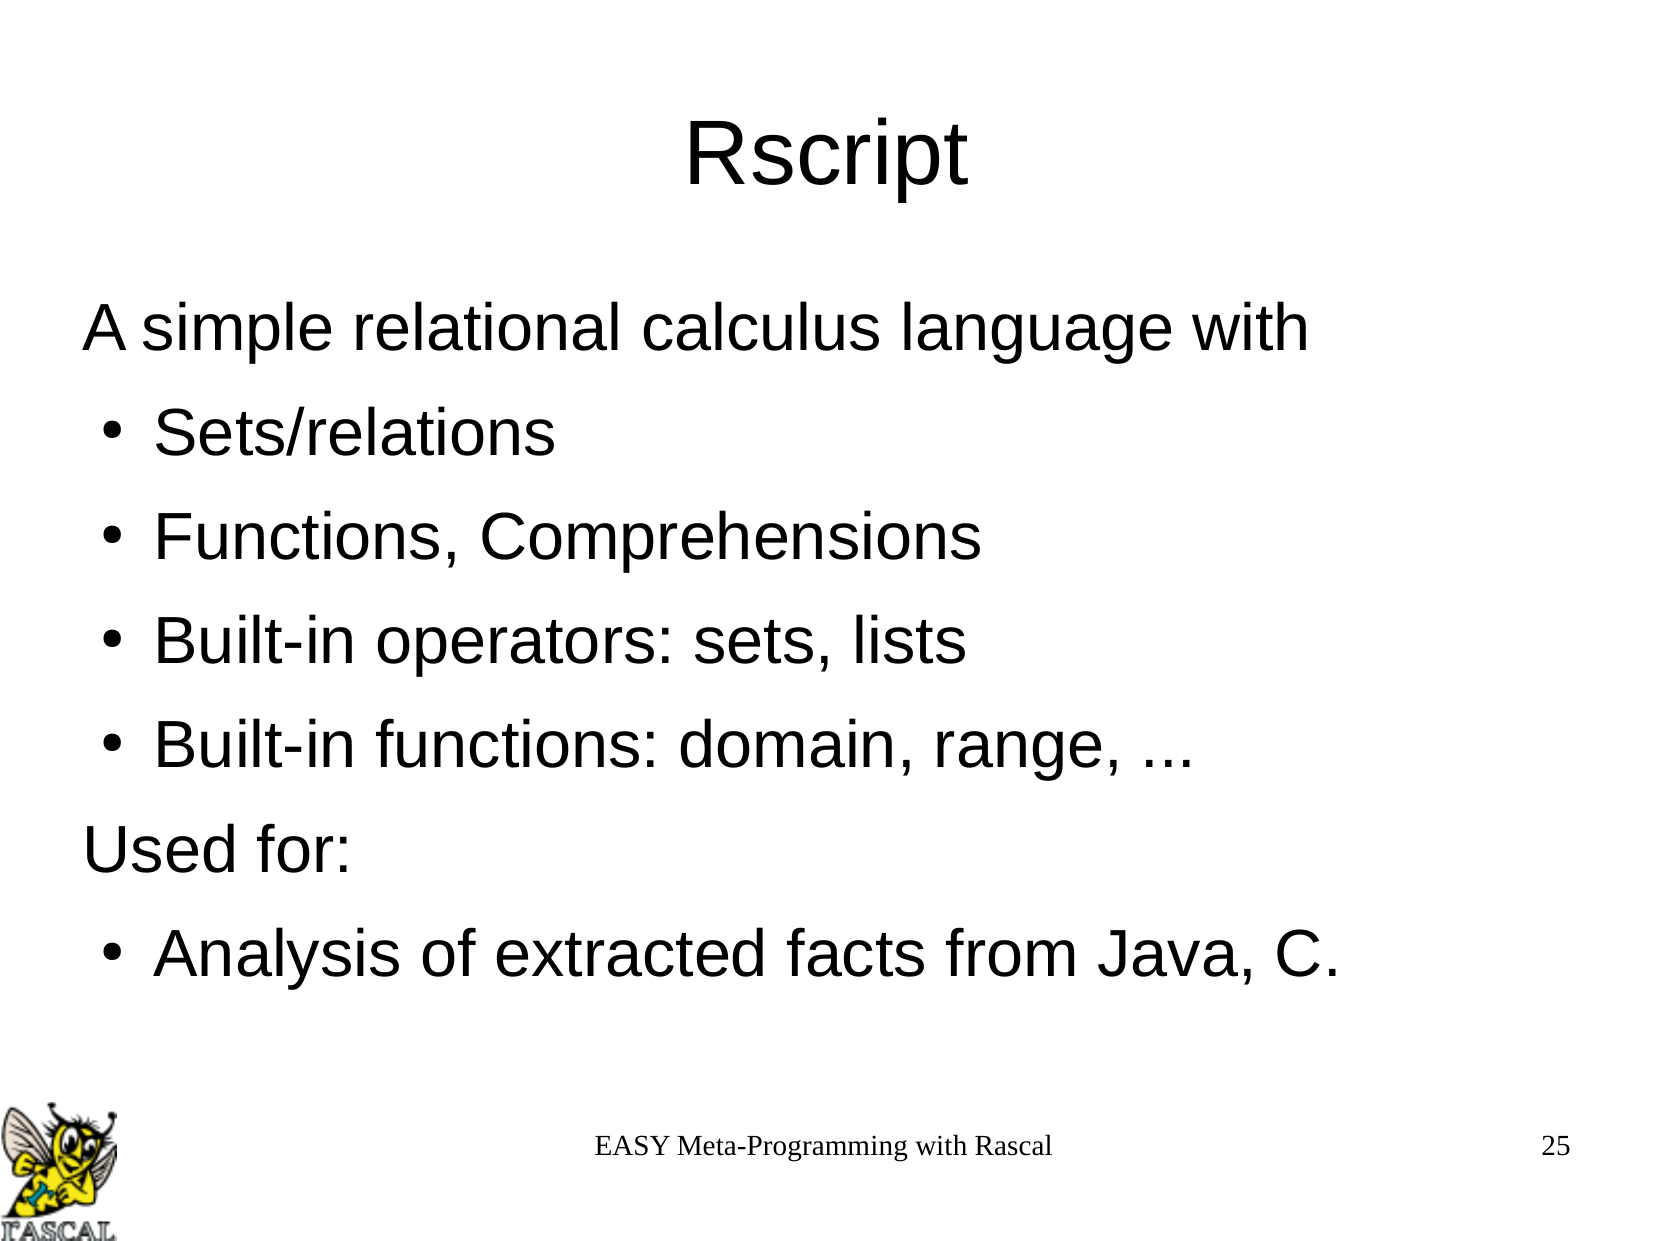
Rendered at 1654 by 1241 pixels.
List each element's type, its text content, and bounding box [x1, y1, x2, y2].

title Rscript [82, 49, 1571, 257]
list A simple relational calculus language with Sets/relations Functions, Comprehensions Built-in operators: sets, lists Built-in functions: domain, range, ... Used for: Analysis of extracted facts from Java, C. [82, 290, 1571, 1109]
picture [0, 1102, 117, 1241]
